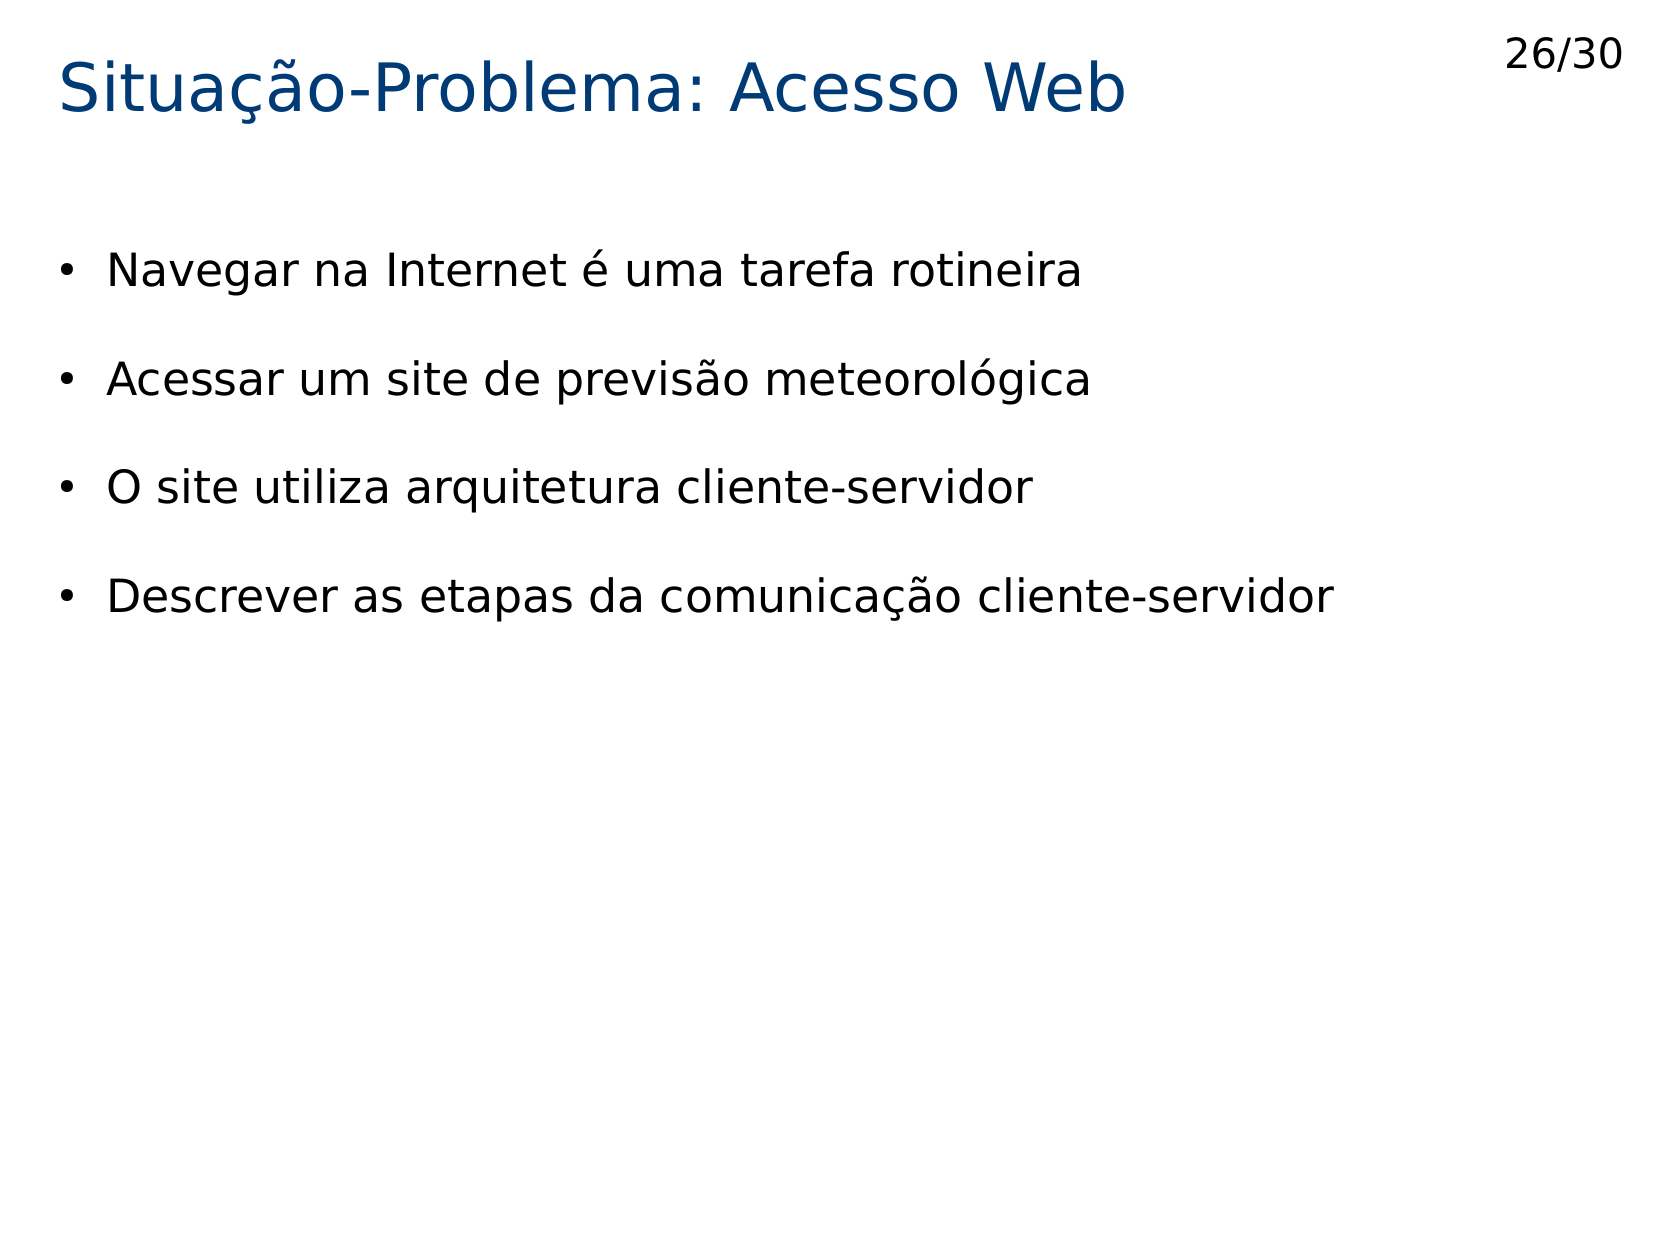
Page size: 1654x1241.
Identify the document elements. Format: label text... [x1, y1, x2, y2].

list Navegar na Internet é uma tarefa rotineira Acessar um site de previsão meteorológica O site utiliza arquitetura cliente-servidor Descrever as etapas da comunicação cliente-servidor [59, 236, 1595, 1211]
title Situação-Problema: Acesso Web [59, 29, 1506, 148]
